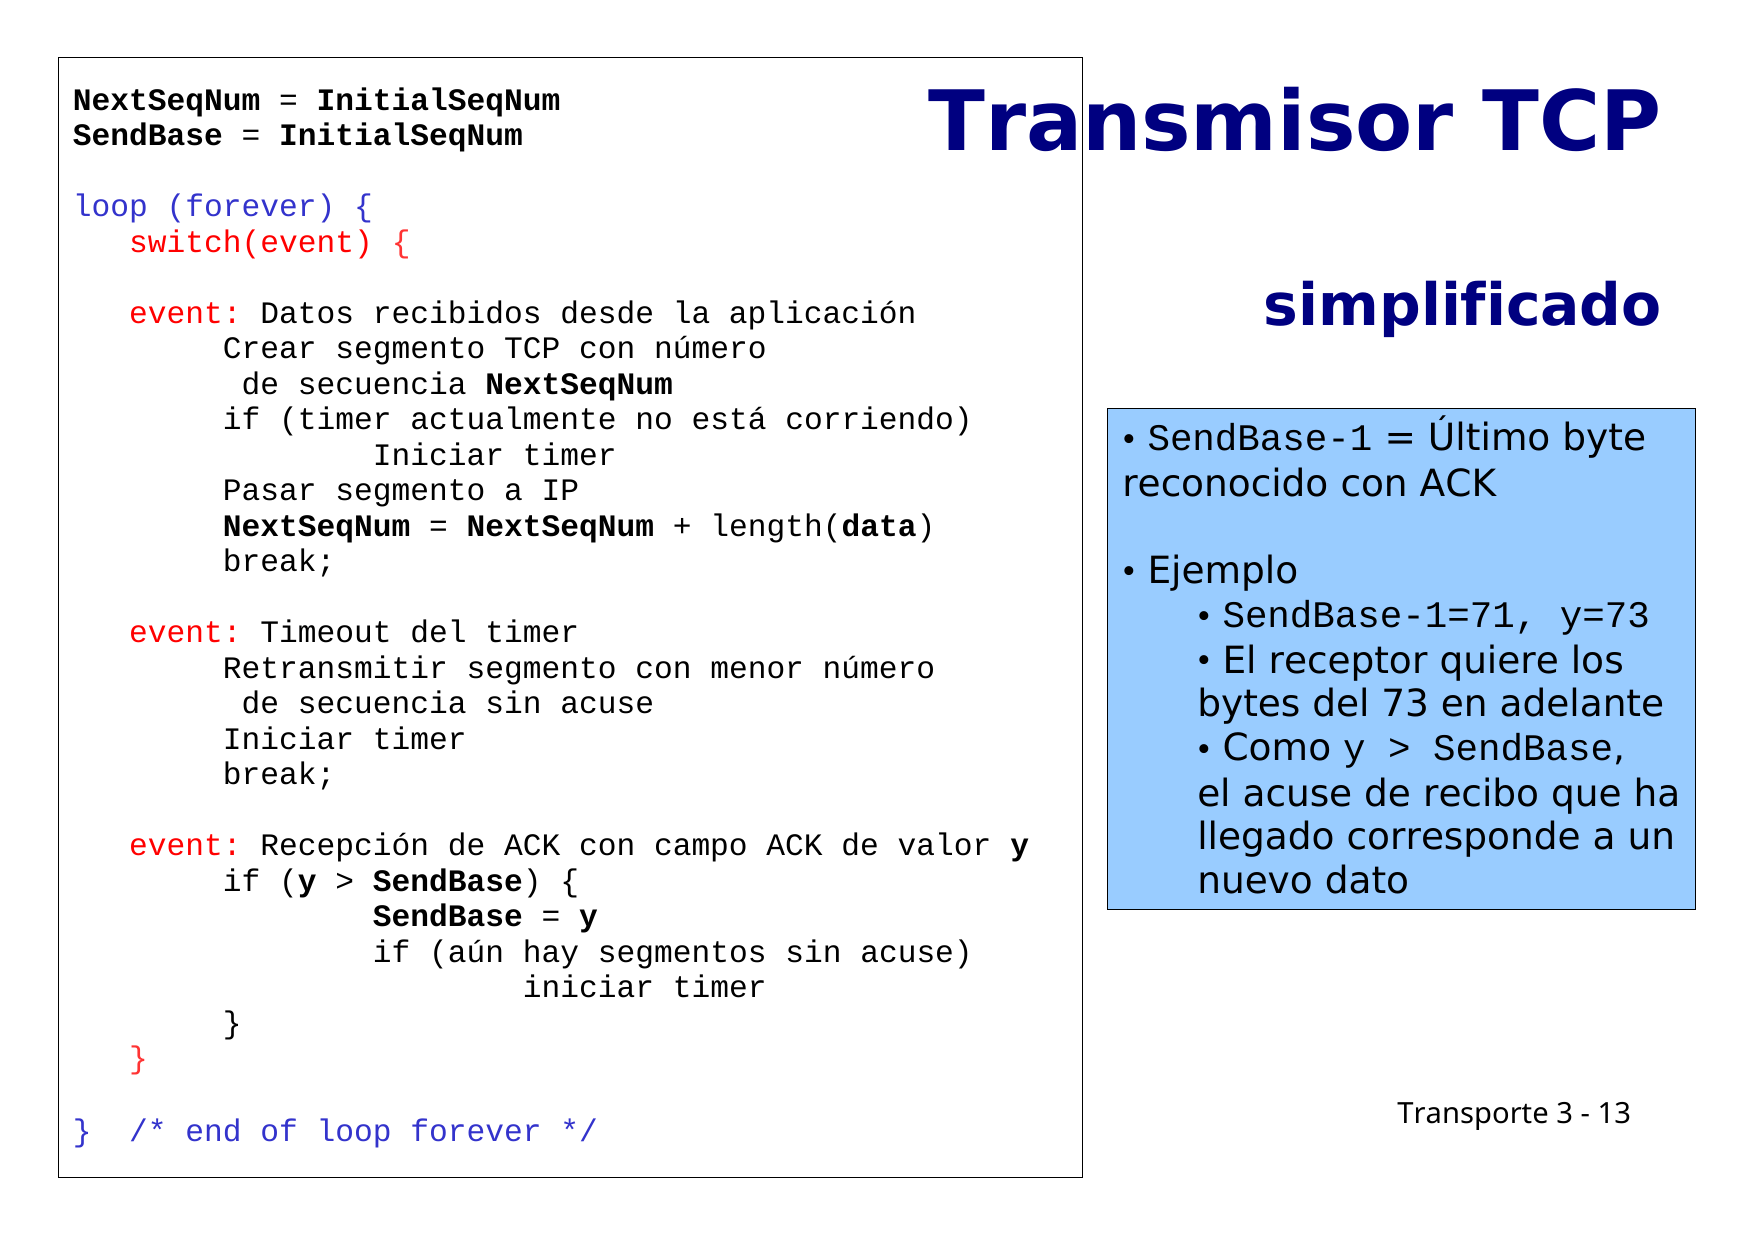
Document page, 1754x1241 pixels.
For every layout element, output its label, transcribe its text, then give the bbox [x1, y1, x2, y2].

text_box SendBase-1 = Último byte reconocido con ACK Ejemplo SendBase-1=71, y=73 El receptor quiere los bytes del 73 en adelante Como y > SendBase, el acuse de recibo que ha llegado corresponde a un nuevo dato [1107, 408, 1696, 910]
text_box NextSeqNum = InitialSeqNum SendBase = InitialSeqNum loop (forever) { switch(event) { event: Datos recibidos desde la aplicación Crear segmento TCP con número de secuencia NextSeqNum if (timer actualmente no está corriendo) Iniciar timer Pasar segmento a IP NextSeqNum = NextSeqNum + length(data) break; event: Timeout del timer Retransmitir segmento con menor número de secuencia sin acuse Iniciar timer break; event: Recepción de ACK con campo ACK de valor y if (y > SendBase) { SendBase = y if (aún hay segmentos sin acuse) iniciar timer } } } /* end of loop forever */ [58, 57, 1083, 1178]
title Transmisor TCP simplificado [1083, 59, 1700, 262]
